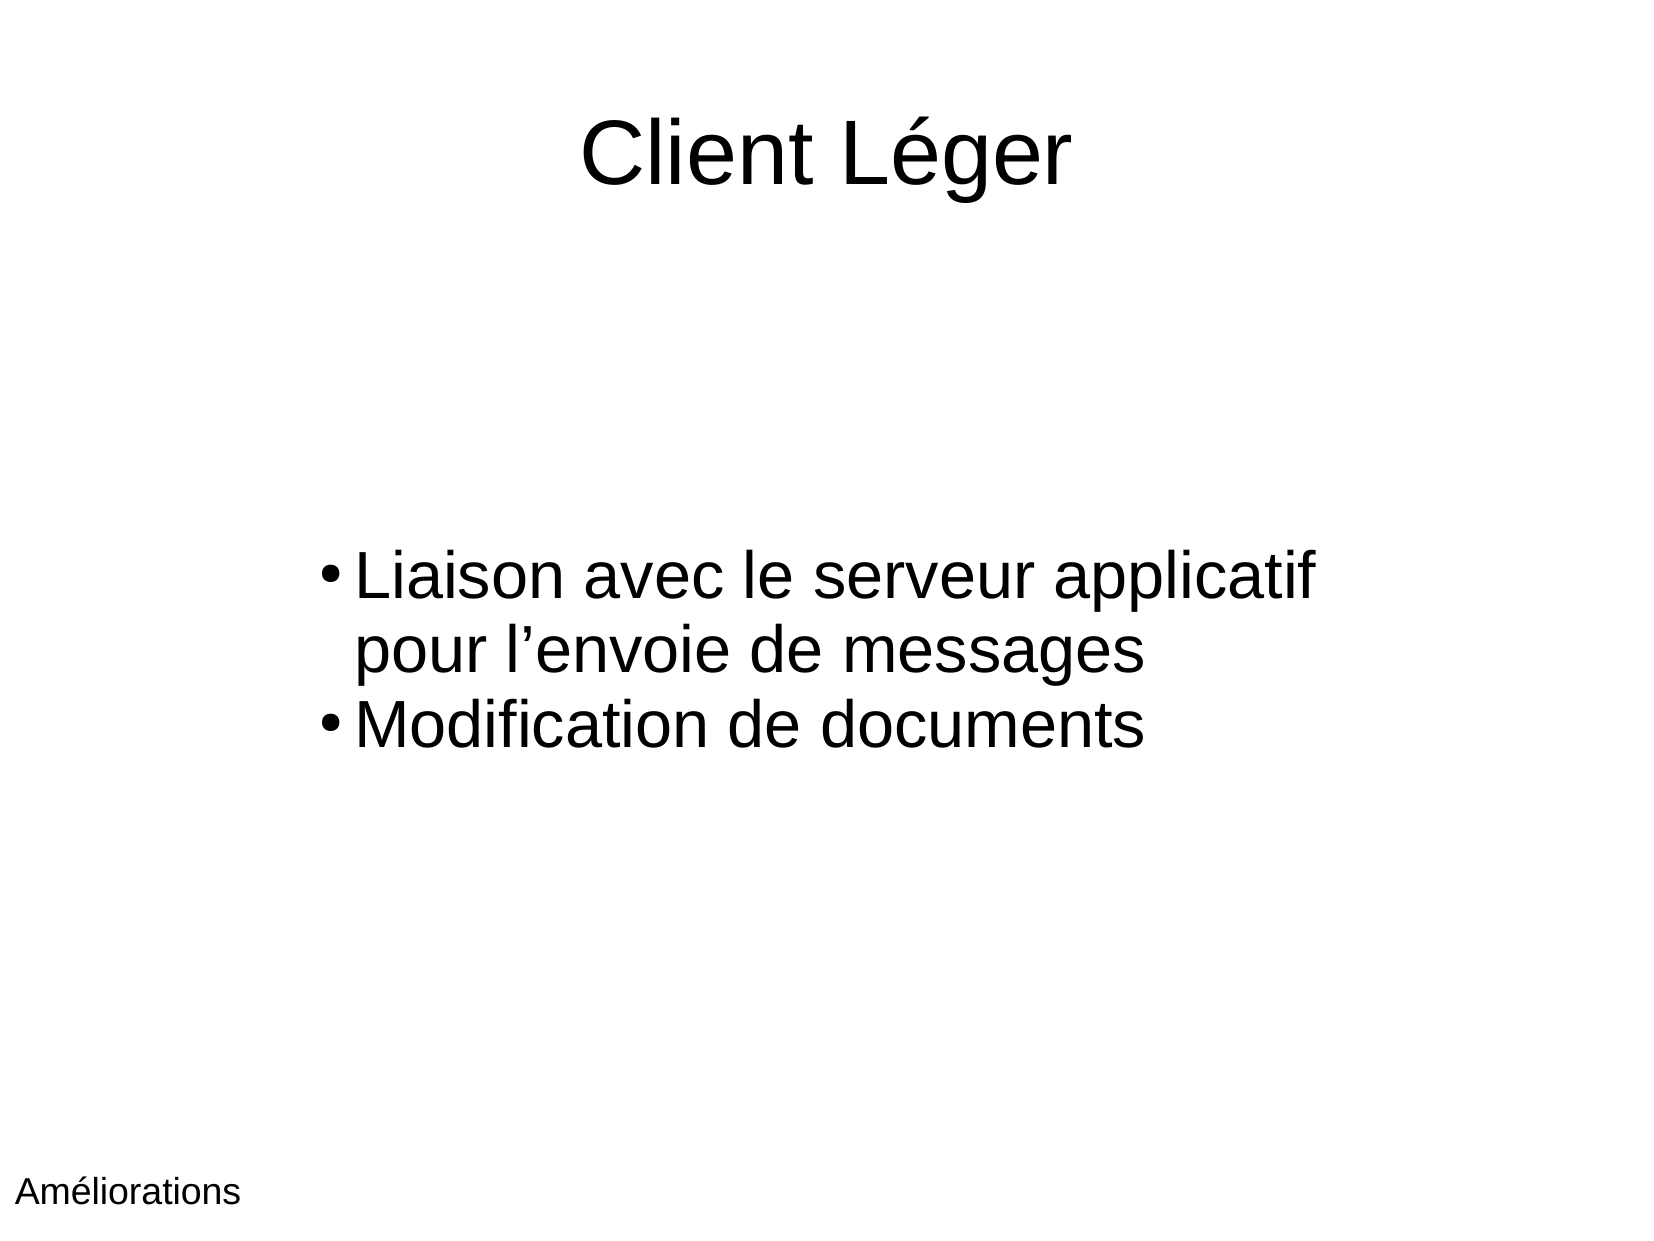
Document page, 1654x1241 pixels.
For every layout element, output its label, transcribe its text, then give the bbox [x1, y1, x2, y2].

text_box Améliorations [0, 1145, 875, 1238]
title Client Léger [82, 49, 1571, 257]
subtitle Liaison avec le serveur applicatif pour l’envoie de messages Modification de documents [318, 290, 1453, 1010]
